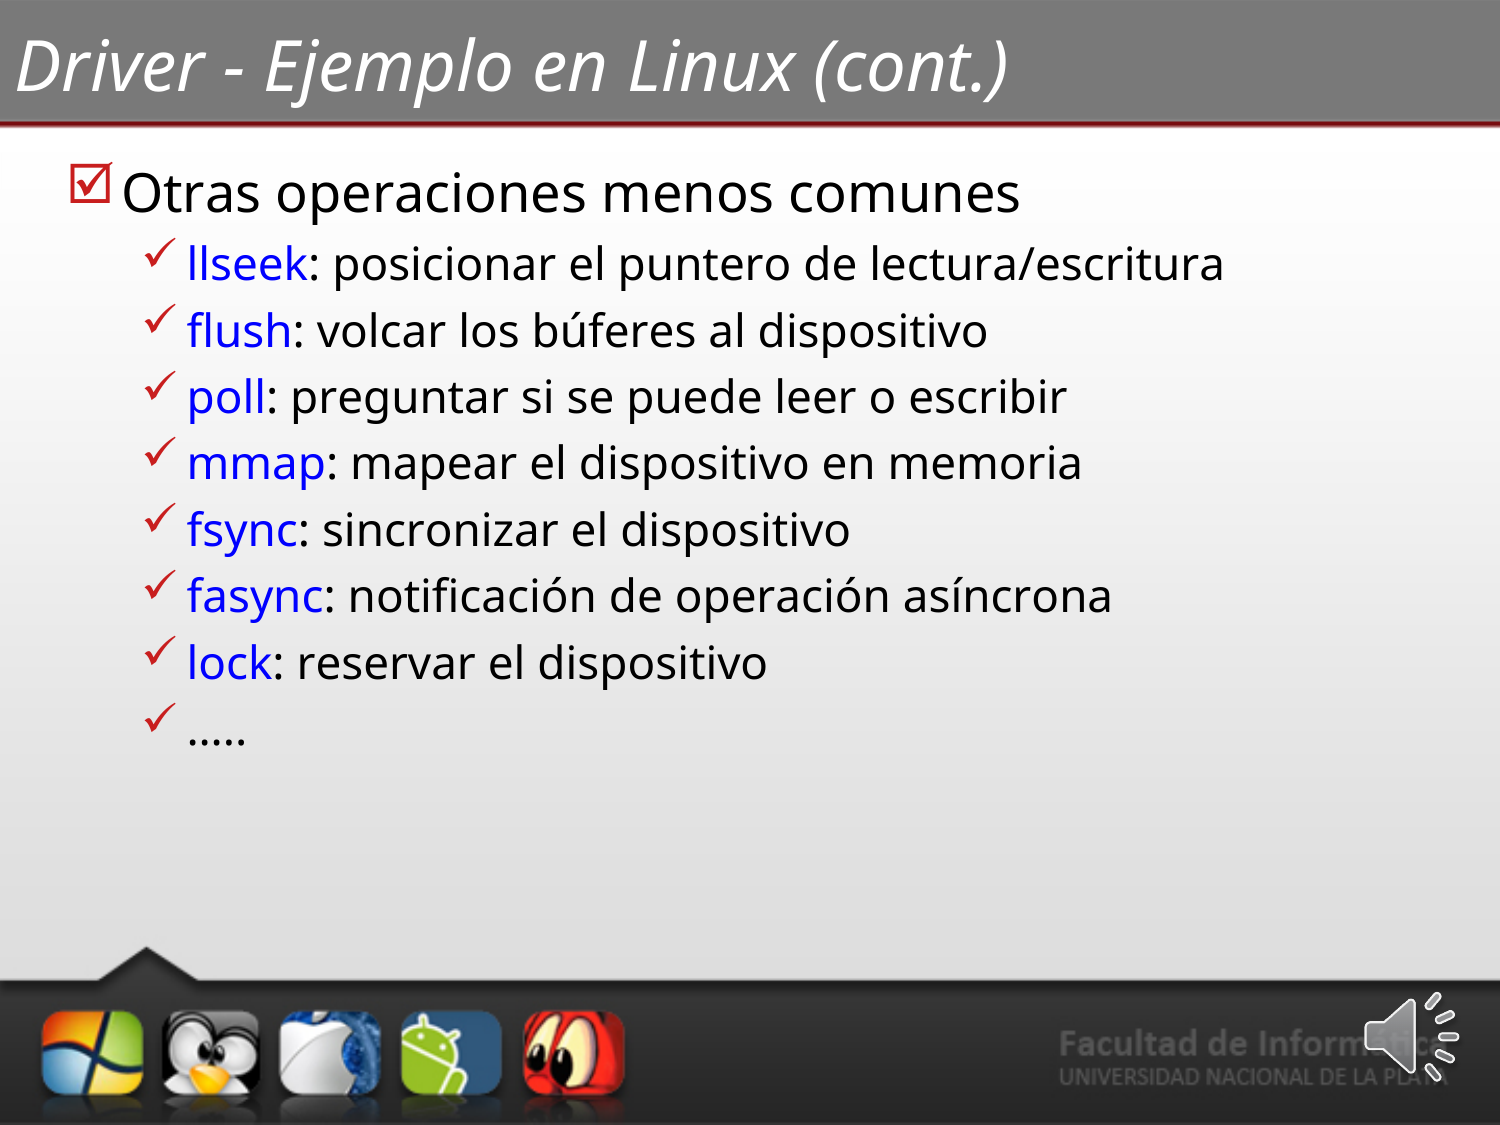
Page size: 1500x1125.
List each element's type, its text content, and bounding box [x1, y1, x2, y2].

text_box Driver - Ejemplo en Linux (cont.) [0, 0, 1500, 126]
picture [0, 126, 1500, 1125]
text_box Otras operaciones menos comunes llseek: posicionar el puntero de lectura/escritura flush: volcar los búferes al dispositivo poll: preguntar si se puede leer o escribir mmap: mapear el dispositivo en memoria fsync: sincronizar el dispositivo fasync: notificación de operación asíncrona lock: reservar el dispositivo ….. [51, 150, 1459, 941]
